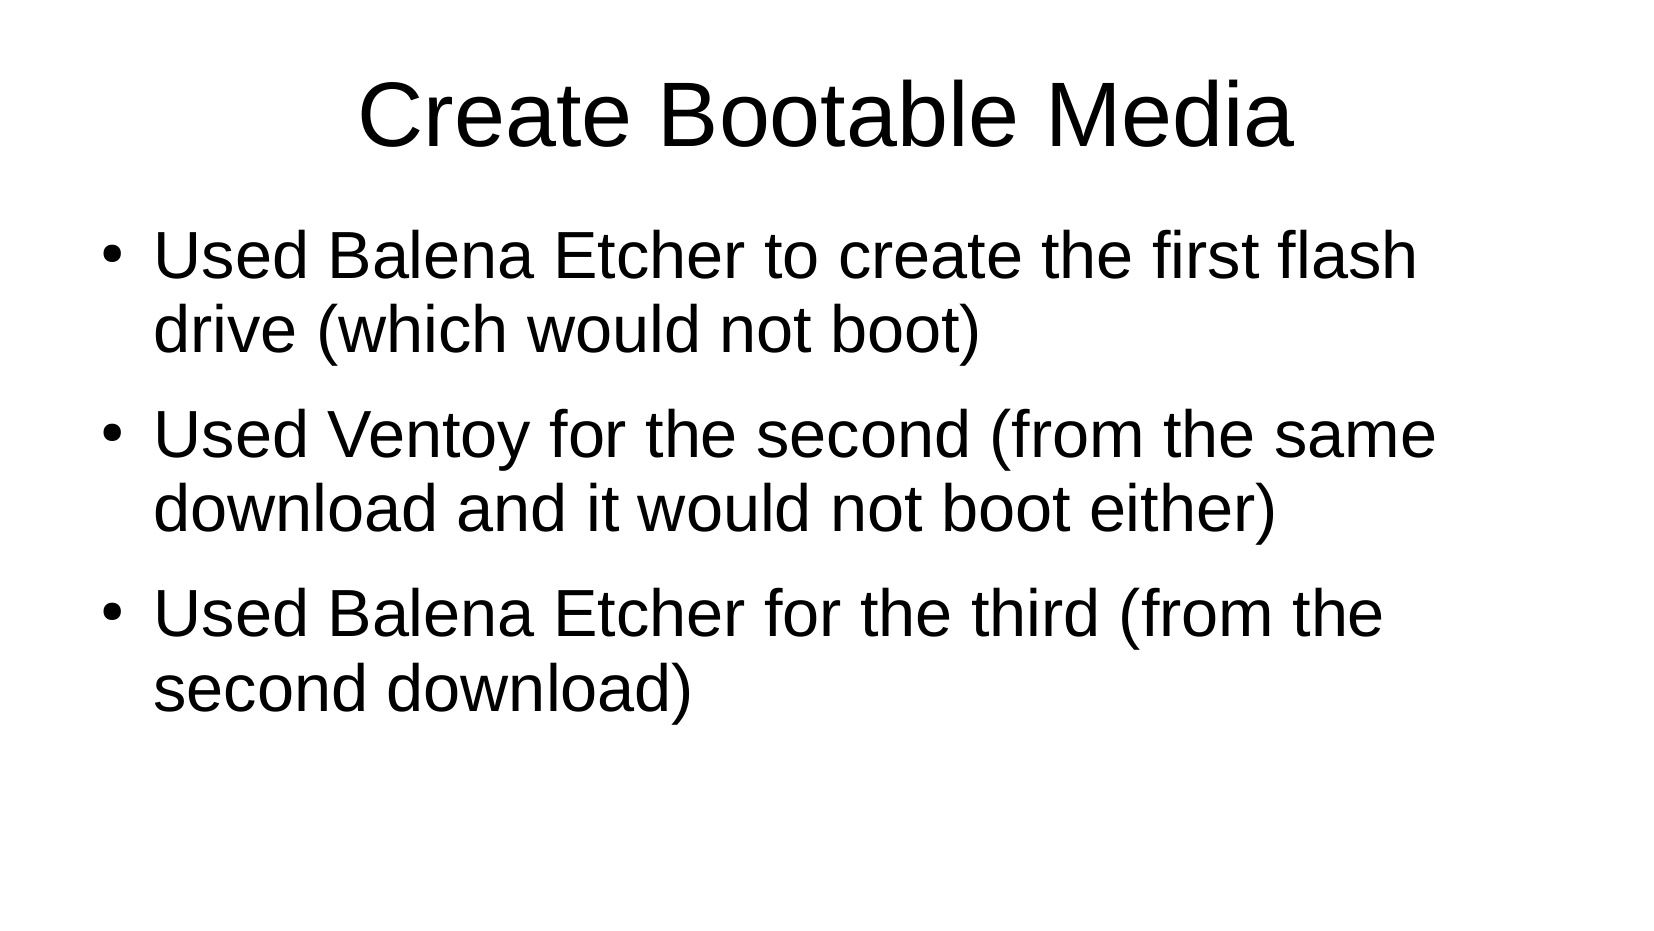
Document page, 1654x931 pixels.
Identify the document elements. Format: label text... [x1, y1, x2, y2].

list Used Balena Etcher to create the first flash drive (which would not boot) Used Ventoy for the second (from the same download and it would not boot either) Used Balena Etcher for the third (from the second download) [82, 217, 1571, 758]
title Create Bootable Media [82, 37, 1571, 193]
